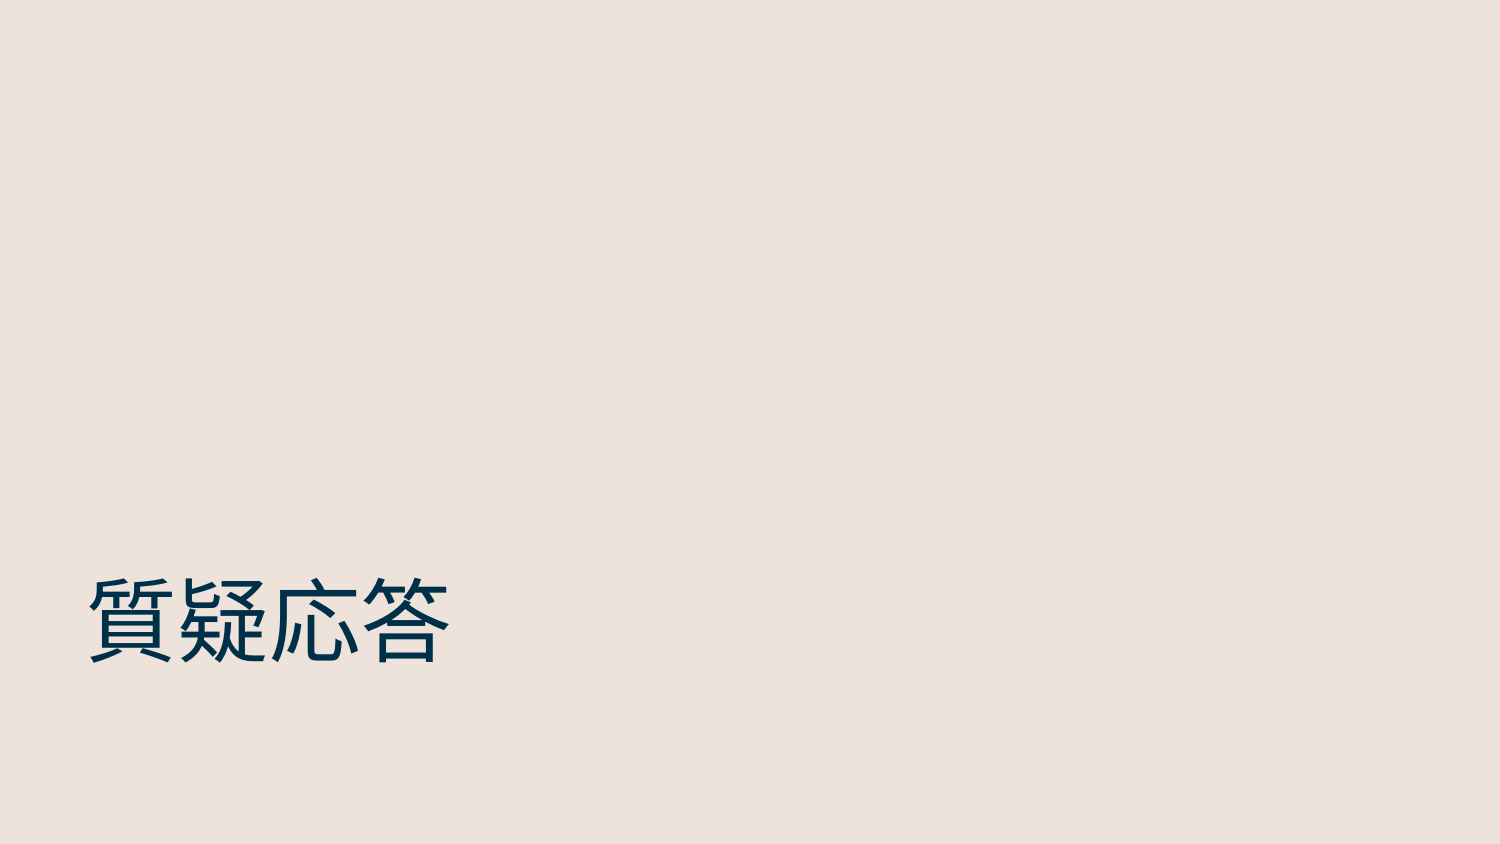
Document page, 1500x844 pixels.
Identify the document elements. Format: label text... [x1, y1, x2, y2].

title 質疑応答 [70, 327, 1096, 844]
